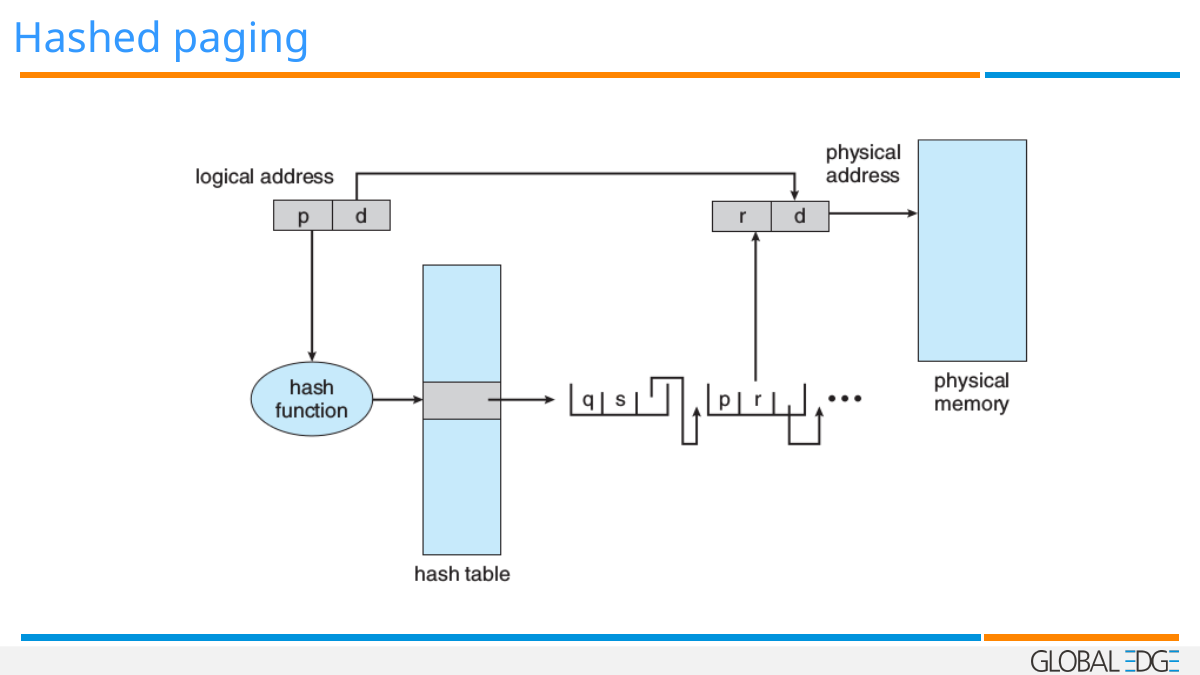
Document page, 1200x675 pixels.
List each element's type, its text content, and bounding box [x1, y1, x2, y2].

picture [1031, 650, 1179, 672]
picture [177, 118, 1063, 603]
title Hashed paging [12, 9, 1088, 63]
